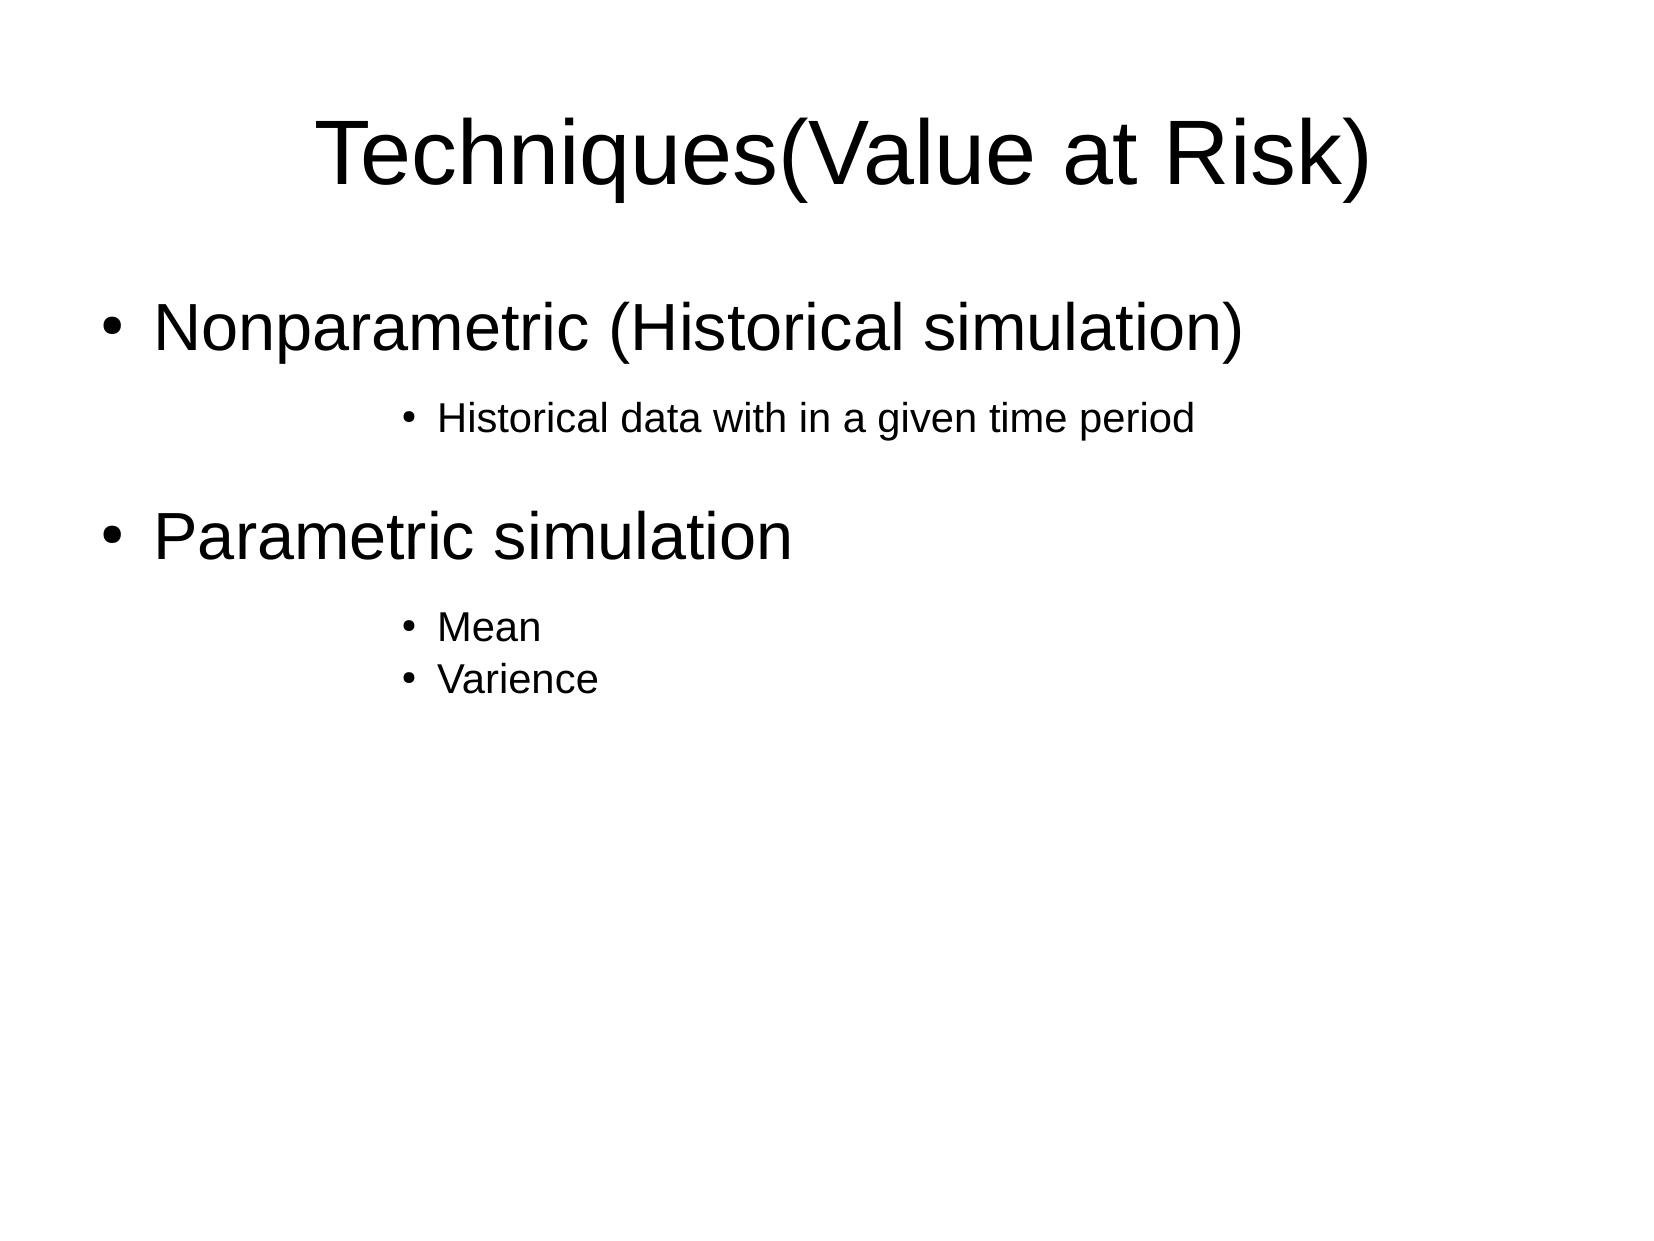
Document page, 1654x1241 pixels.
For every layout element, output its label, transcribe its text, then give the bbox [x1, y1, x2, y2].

list Nonparametric (Historical simulation) Historical data with in a given time period Parametric simulation Mean Varience [82, 290, 1571, 1010]
title Techniques(Value at Risk) [82, 49, 1571, 257]
